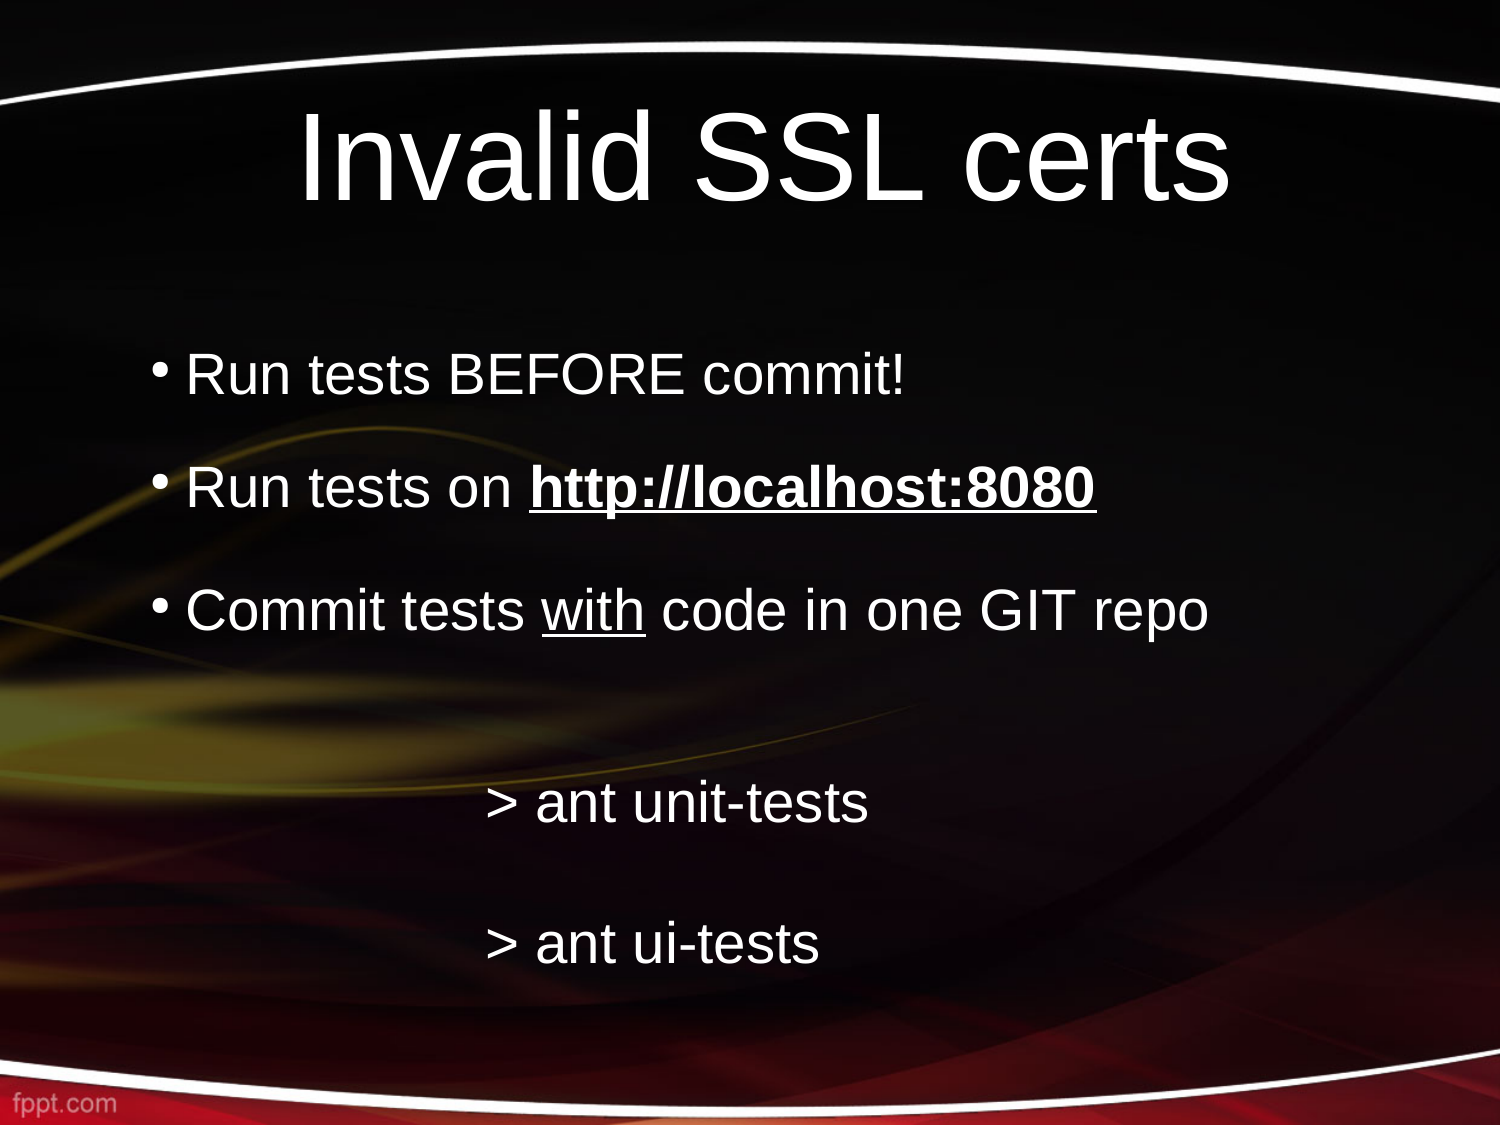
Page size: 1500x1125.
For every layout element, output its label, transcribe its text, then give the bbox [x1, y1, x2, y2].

title > ant unit-tests [435, 750, 1336, 848]
title Commit tests with code in one GIT repo [135, 558, 1411, 657]
title > ant ui-tests [435, 891, 1336, 990]
list Invalid SSL certs [0, 37, 1477, 263]
title Run tests on http://localhost:8080 [135, 435, 1411, 533]
title Run tests BEFORE commit! [135, 322, 1411, 421]
picture [0, 0, 1500, 1125]
